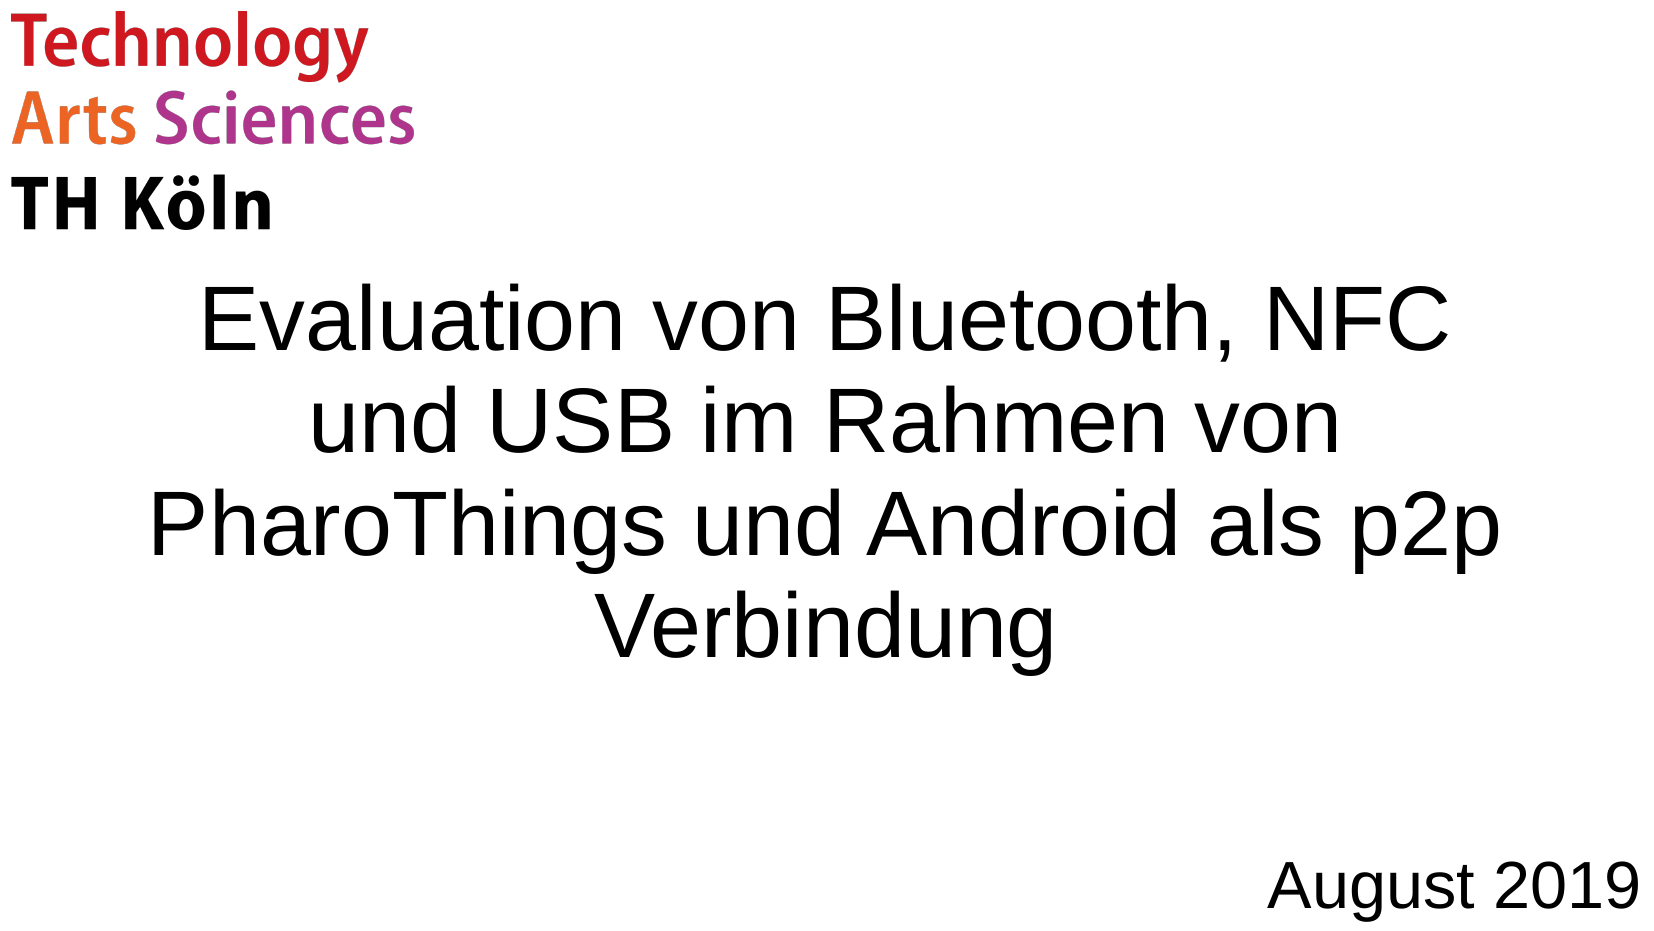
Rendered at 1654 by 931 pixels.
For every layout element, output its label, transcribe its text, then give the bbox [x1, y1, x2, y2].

picture [11, 11, 414, 230]
title Evaluation von Bluetooth, NFC und USB im Rahmen von PharoThings und Android als p2p Verbindung [82, 267, 1571, 678]
title August 2019 [1110, 818, 1642, 923]
